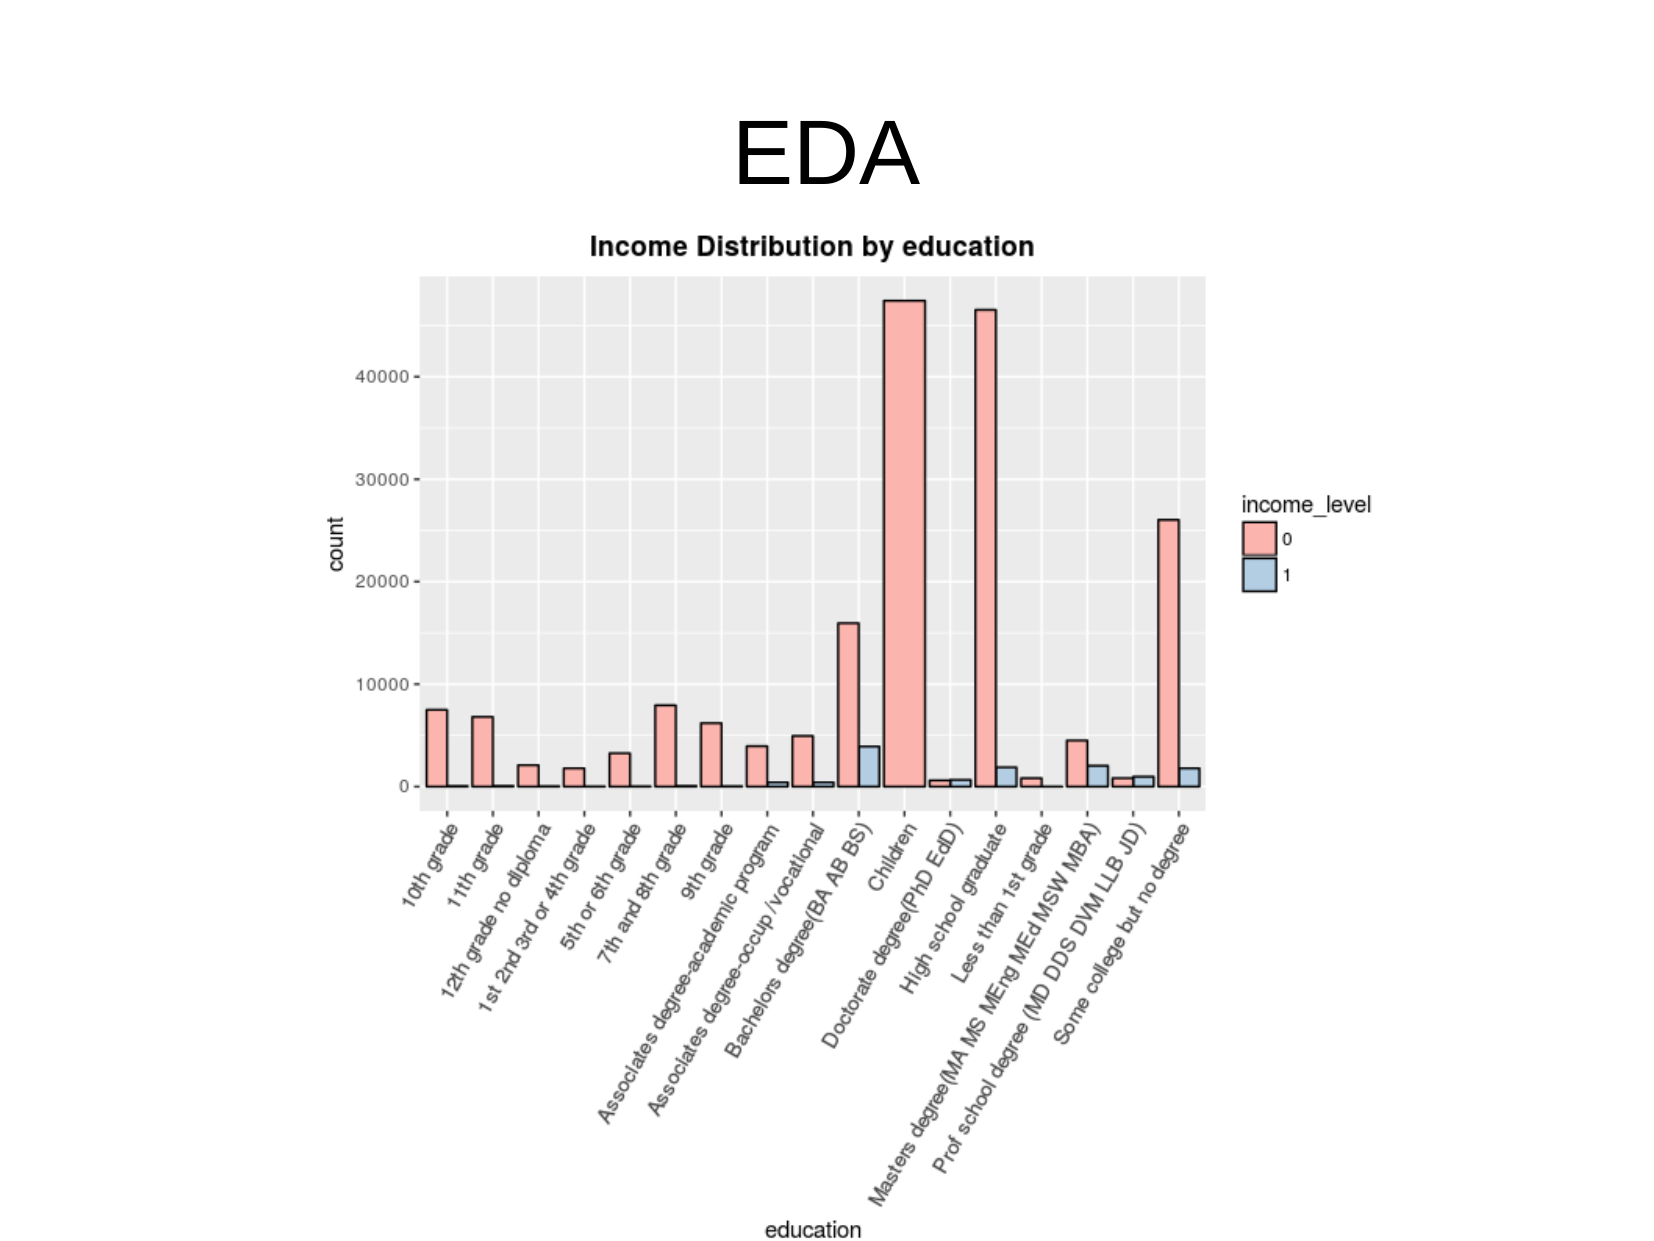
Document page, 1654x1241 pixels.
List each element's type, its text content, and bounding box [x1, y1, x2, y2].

picture [315, 224, 1395, 1241]
title EDA [82, 49, 1571, 257]
